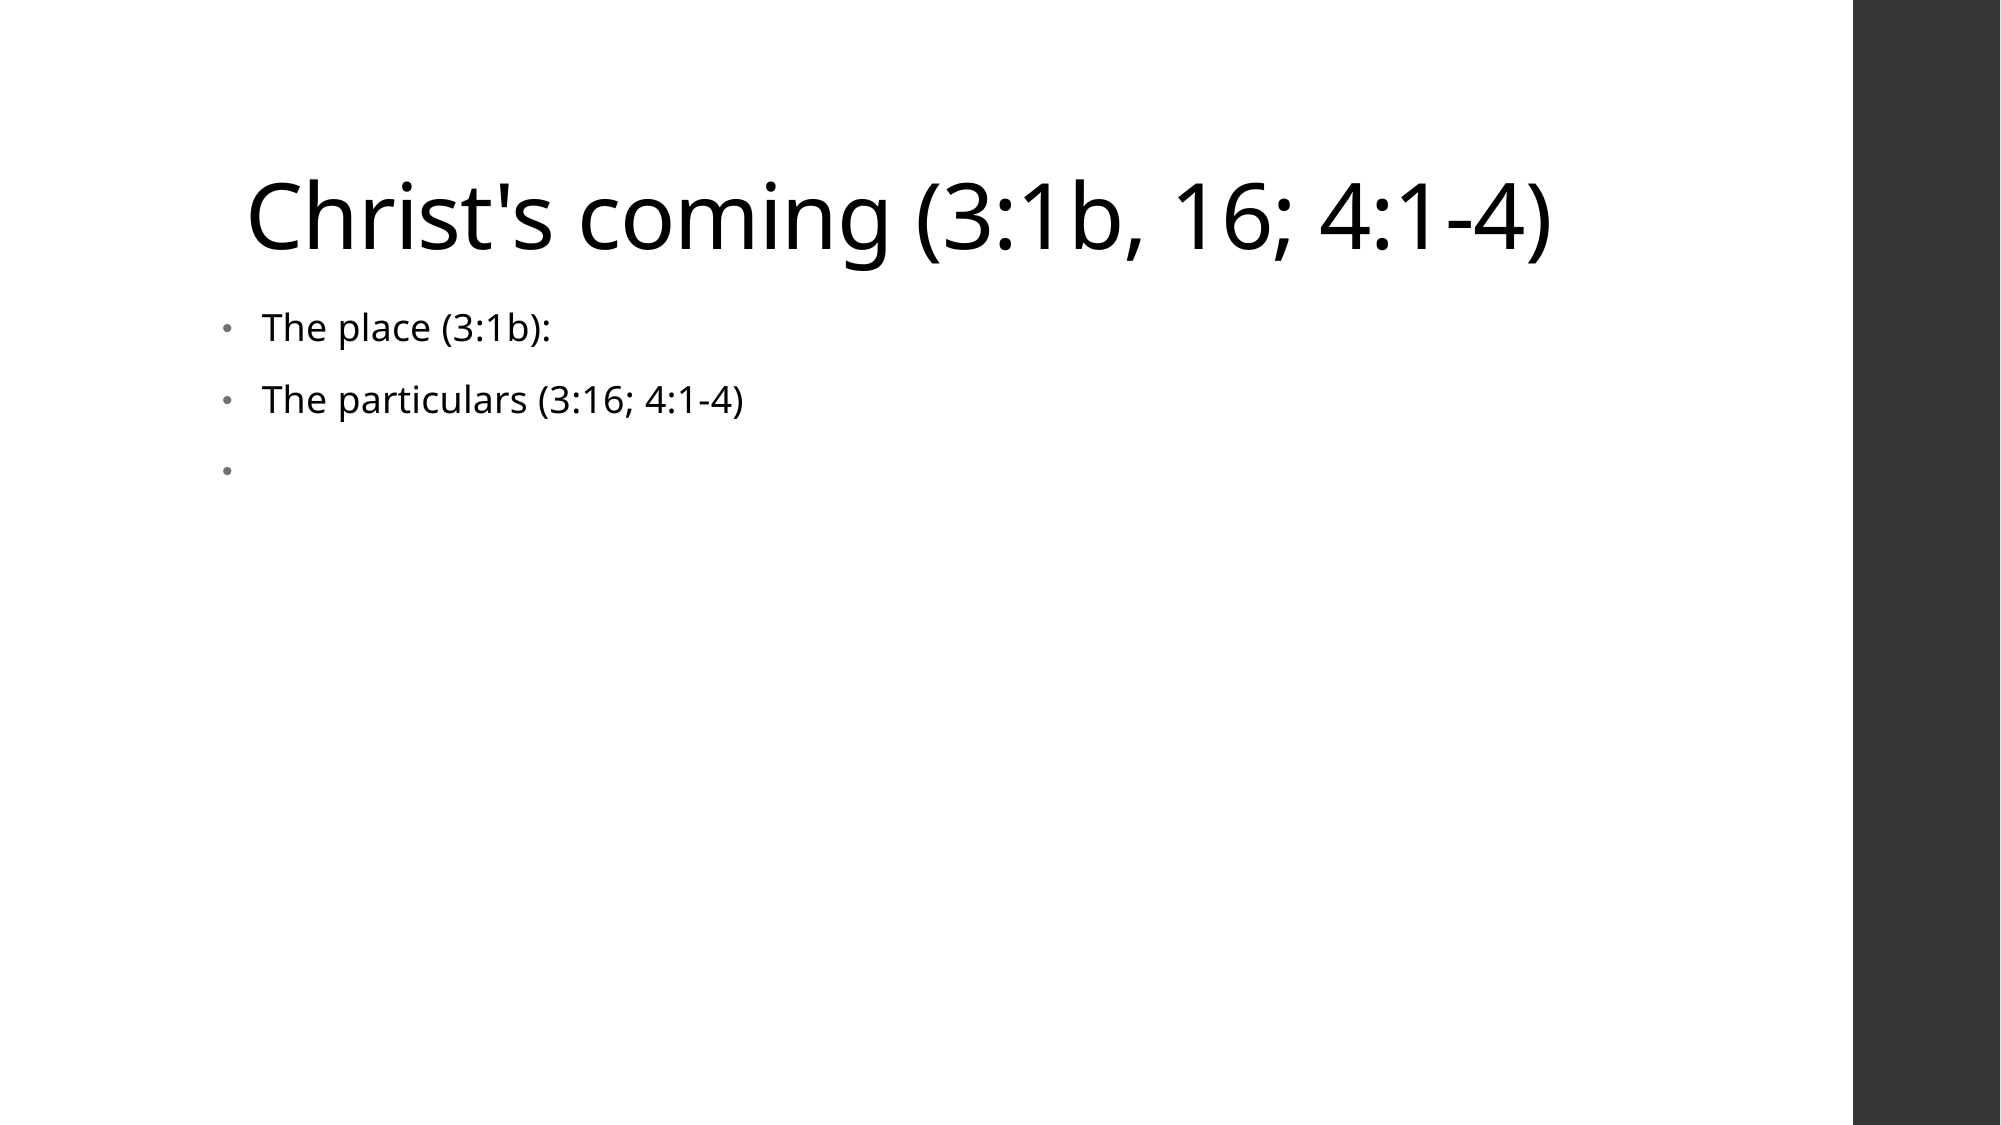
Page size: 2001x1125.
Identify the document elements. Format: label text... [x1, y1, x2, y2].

title Christ's coming (3:1b, 16; 4:1-4) [206, 60, 1797, 278]
list The place (3:1b): The particulars (3:16; 4:1-4) [206, 299, 1617, 1014]
